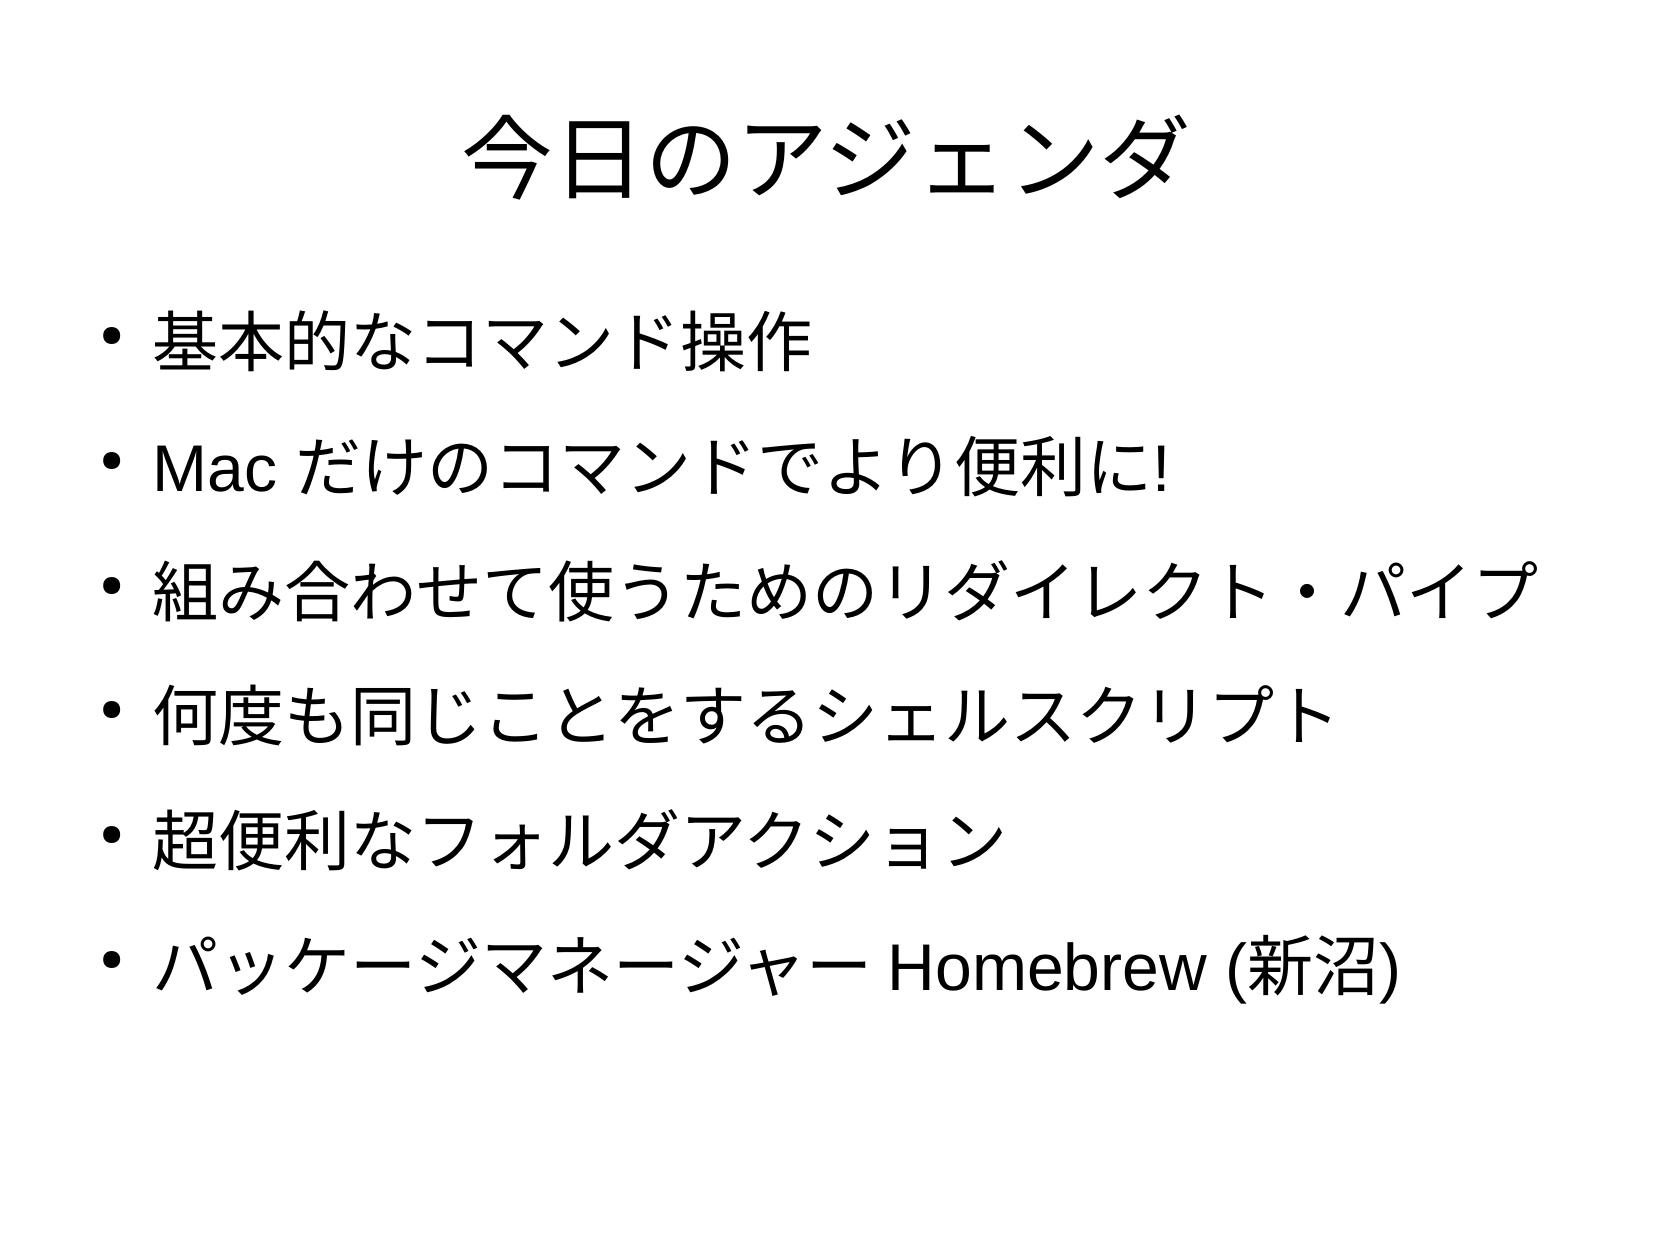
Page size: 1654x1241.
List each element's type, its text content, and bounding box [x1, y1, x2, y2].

list 基本的なコマンド操作 Mac だけのコマンドでより便利に! 組み合わせて使うためのリダイレクト・パイプ 何度も同じことをするシェルスクリプト 超便利なフォルダアクション パッケージマネージャー Homebrew (新沼) [82, 290, 1571, 1010]
title 今日のアジェンダ [82, 49, 1571, 257]
